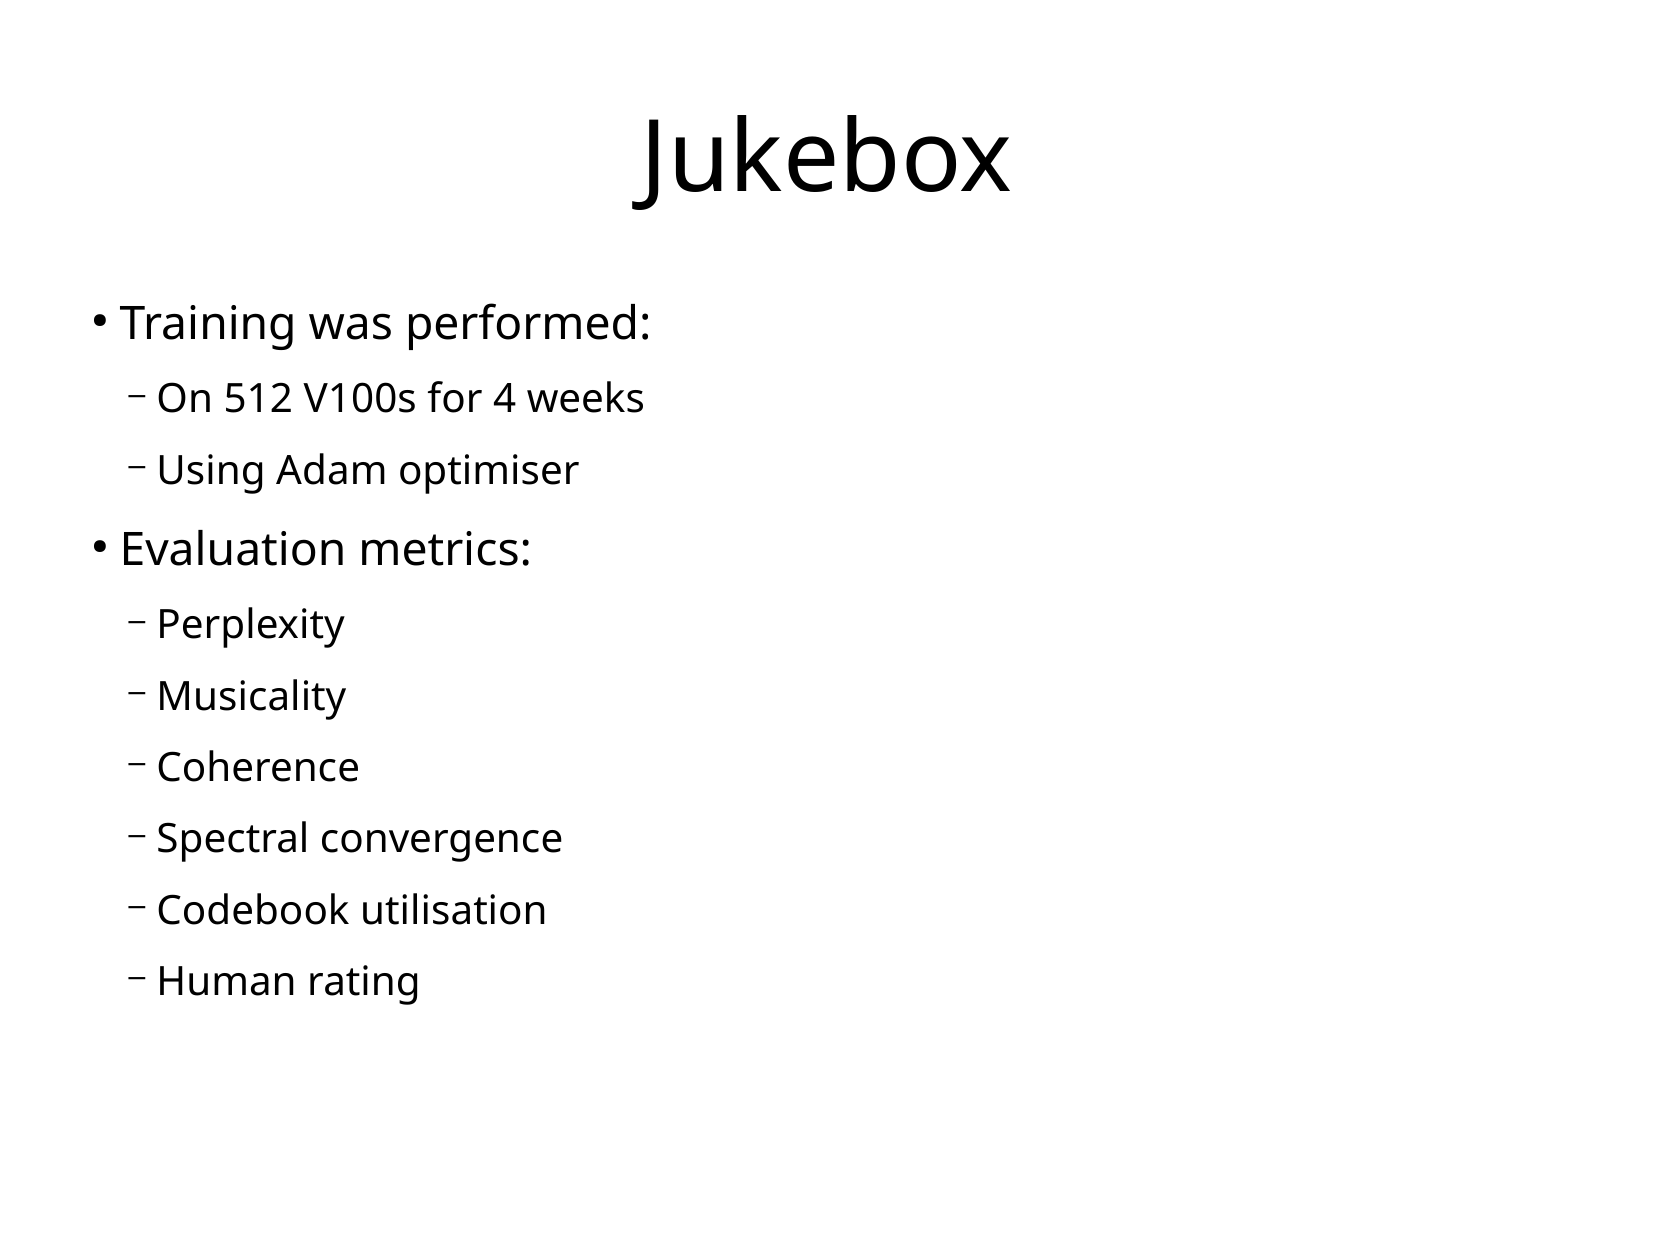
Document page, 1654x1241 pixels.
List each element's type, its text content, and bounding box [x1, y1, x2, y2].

list Training was performed: On 512 V100s for 4 weeks Using Adam optimiser Evaluation metrics: Perplexity Musicality Coherence Spectral convergence Codebook utilisation Human rating [82, 290, 1571, 1010]
title Jukebox [82, 49, 1571, 257]
